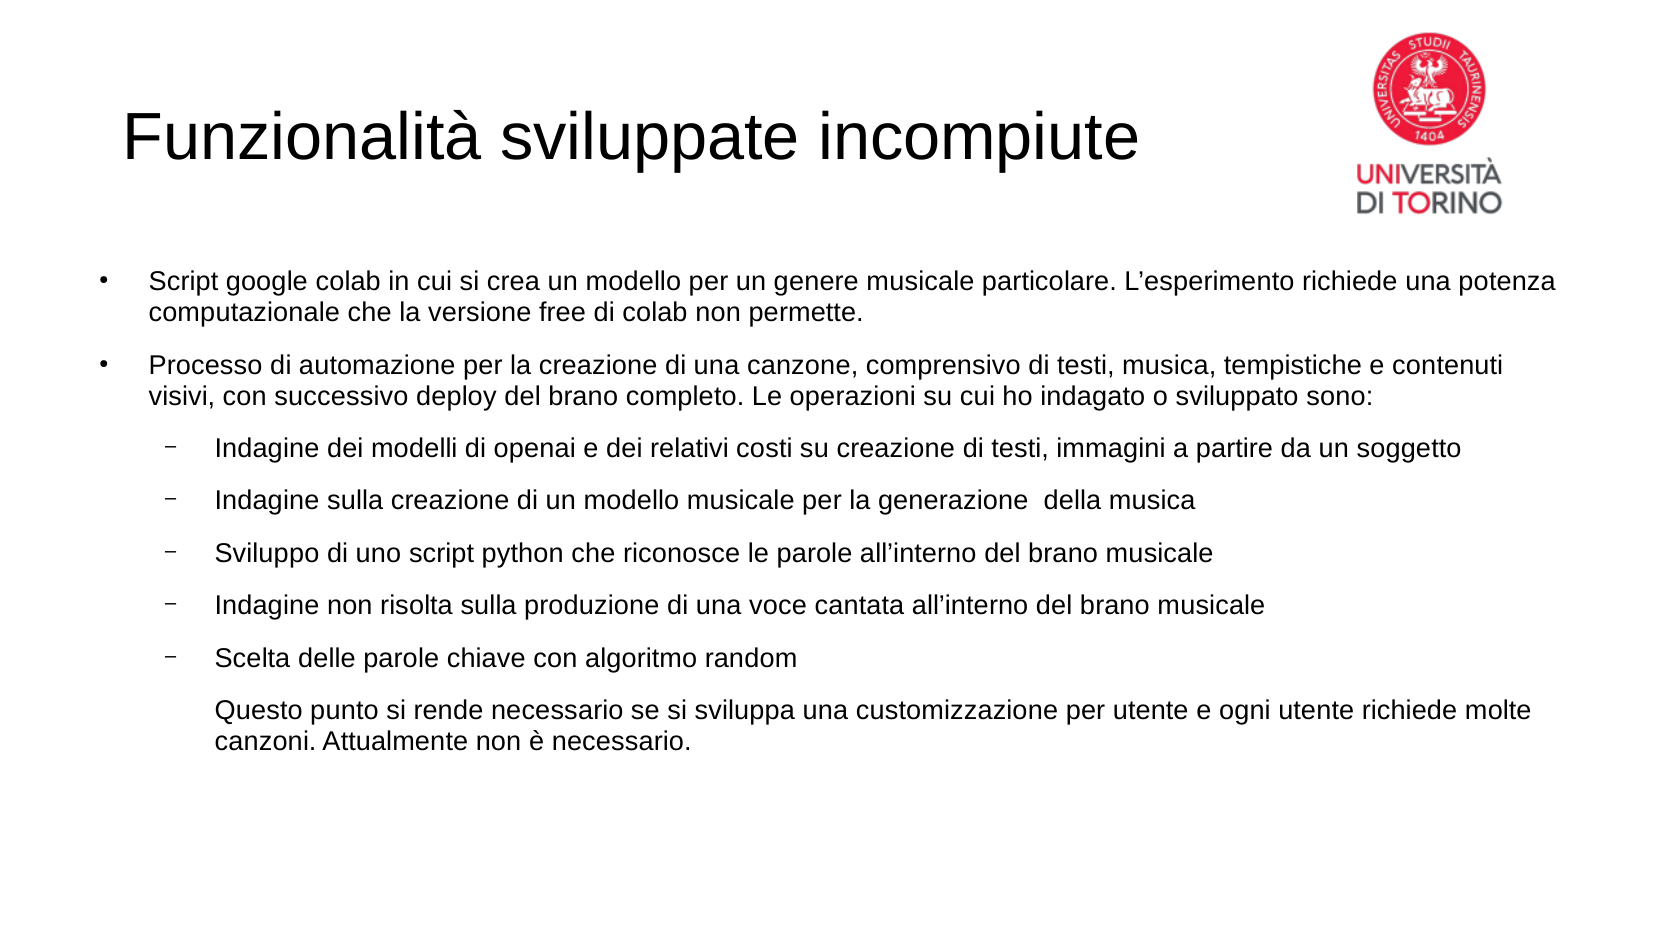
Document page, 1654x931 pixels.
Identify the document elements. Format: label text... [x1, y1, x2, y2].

picture [1299, 0, 1549, 237]
list Script google colab in cui si crea un modello per un genere musicale particolare. L’esperimento richiede una potenza computazionale che la versione free di colab non permette. Processo di automazione per la creazione di una canzone, comprensivo di testi, musica, tempistiche e contenuti visivi, con successivo deploy del brano completo. Le operazioni su cui ho indagato o sviluppato sono: Indagine dei modelli di openai e dei relativi costi su creazione di testi, immagini a partire da un soggetto Indagine sulla creazione di un modello musicale per la generazione della musica Sviluppo di uno script python che riconosce le parole all’interno del brano musicale Indagine non risolta sulla produzione di una voce cantata all’interno del brano musicale Scelta delle parole chiave con algoritmo random Questo punto si rende necessario se si sviluppa una customizzazione per utente e ogni utente richiede molte canzoni. Attualmente non è necessario. [82, 265, 1565, 758]
title Funzionalità sviluppate incompiute [82, 37, 1182, 237]
